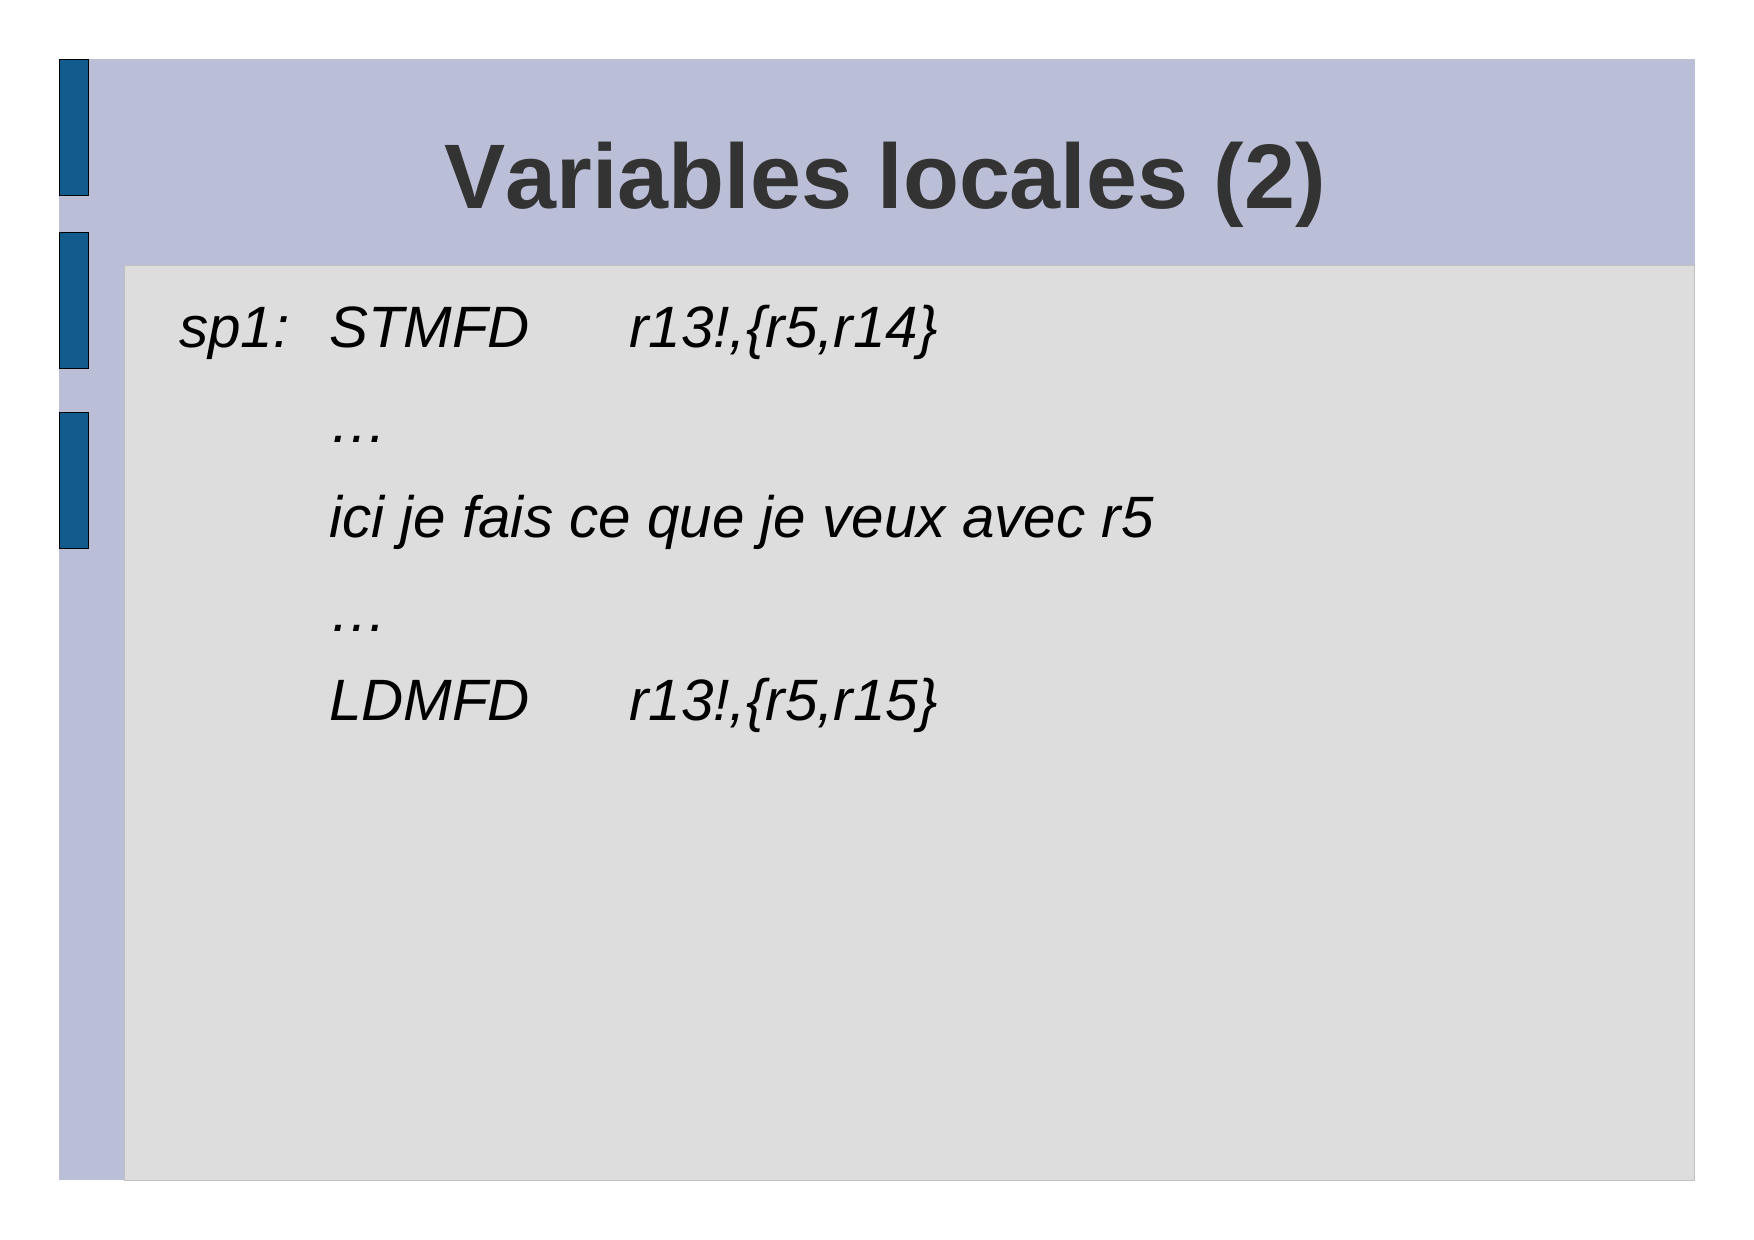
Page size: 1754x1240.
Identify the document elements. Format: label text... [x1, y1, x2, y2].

list sp1: STMFD r13!,{r5,r14} … ici je fais ce que je veux avec r5 … LDMFD r13!,{r5,r15} [179, 295, 1577, 1093]
title Variables locales (2) [118, 88, 1654, 266]
